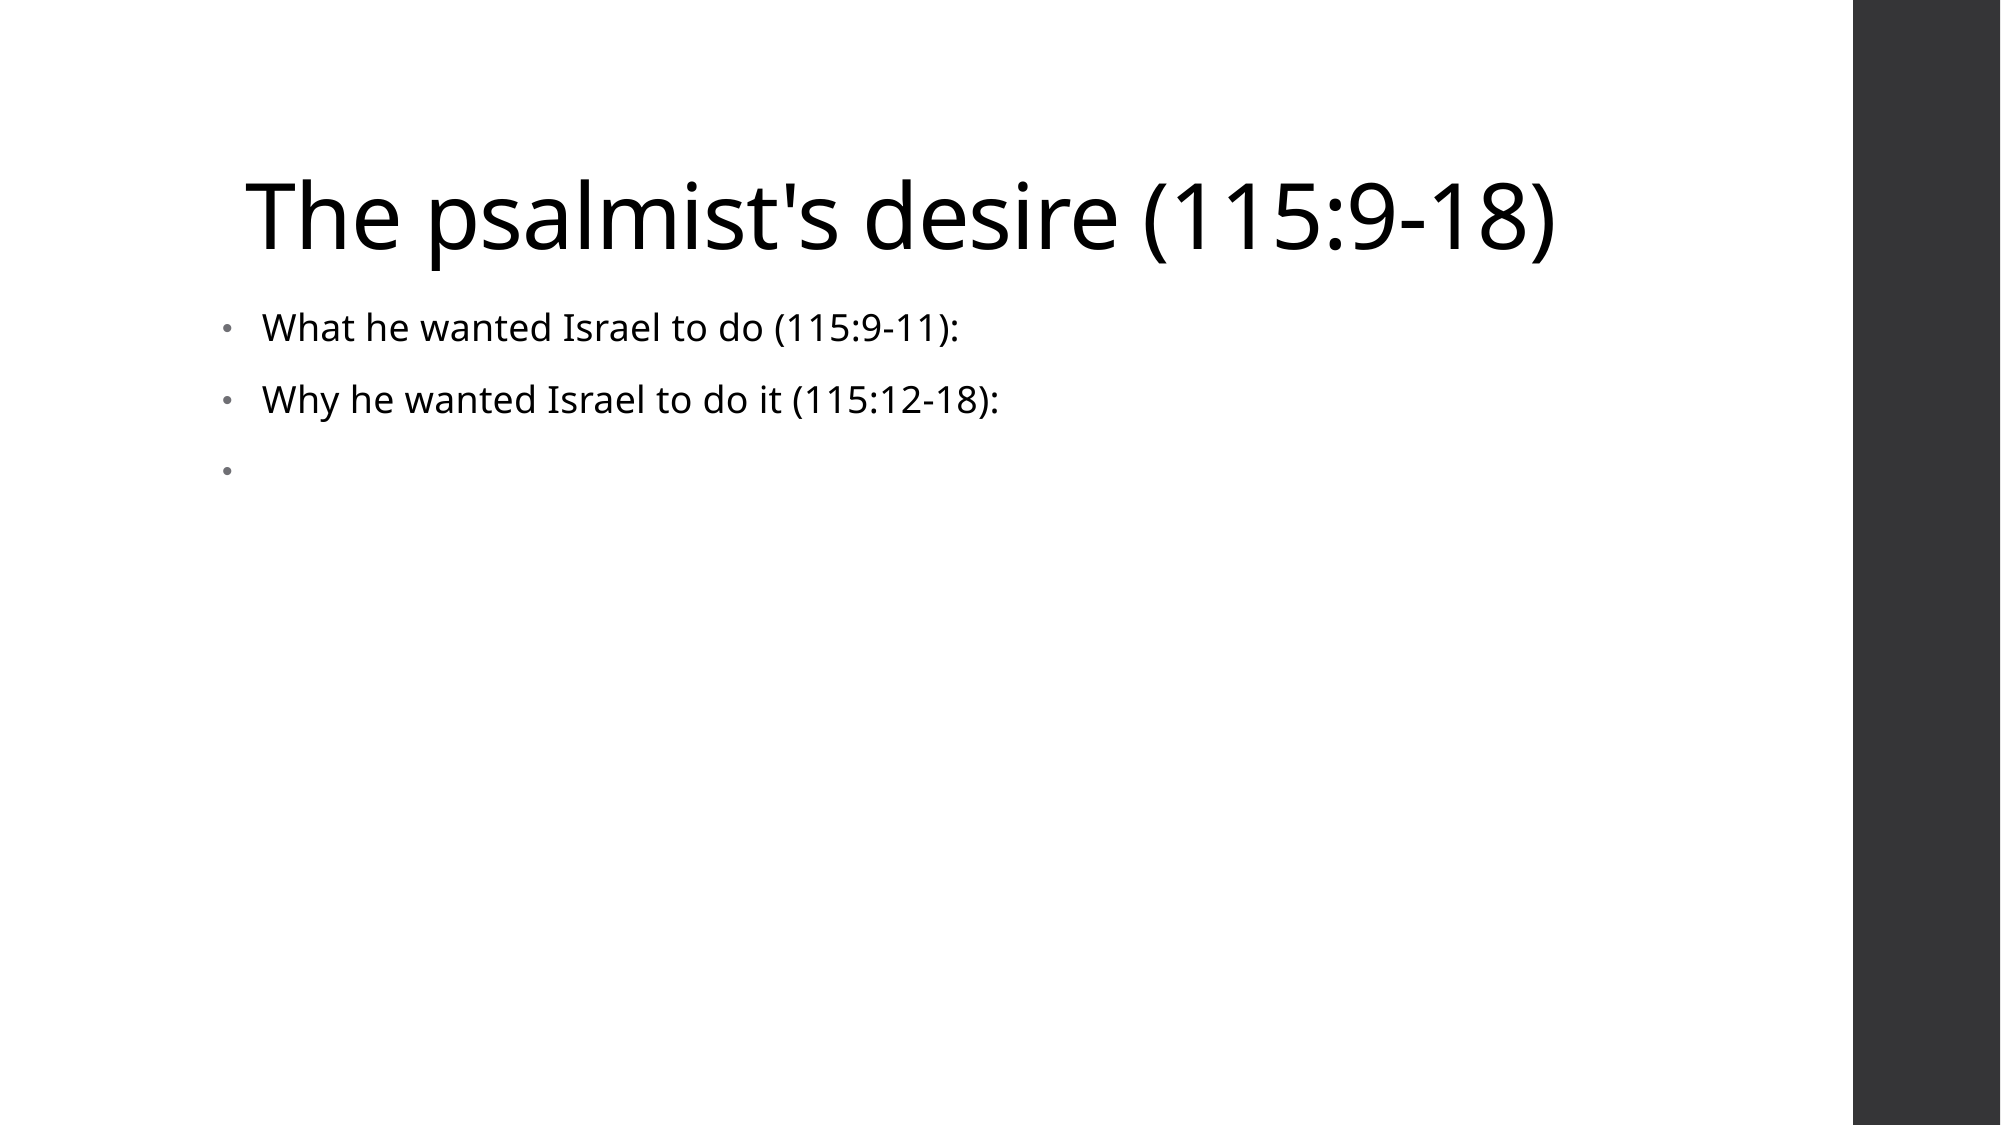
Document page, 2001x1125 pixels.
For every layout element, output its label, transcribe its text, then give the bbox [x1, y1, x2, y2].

title The psalmist's desire (115:9-18) [206, 60, 1797, 278]
list What he wanted Israel to do (115:9-11): Why he wanted Israel to do it (115:12-18): [206, 299, 1617, 1014]
